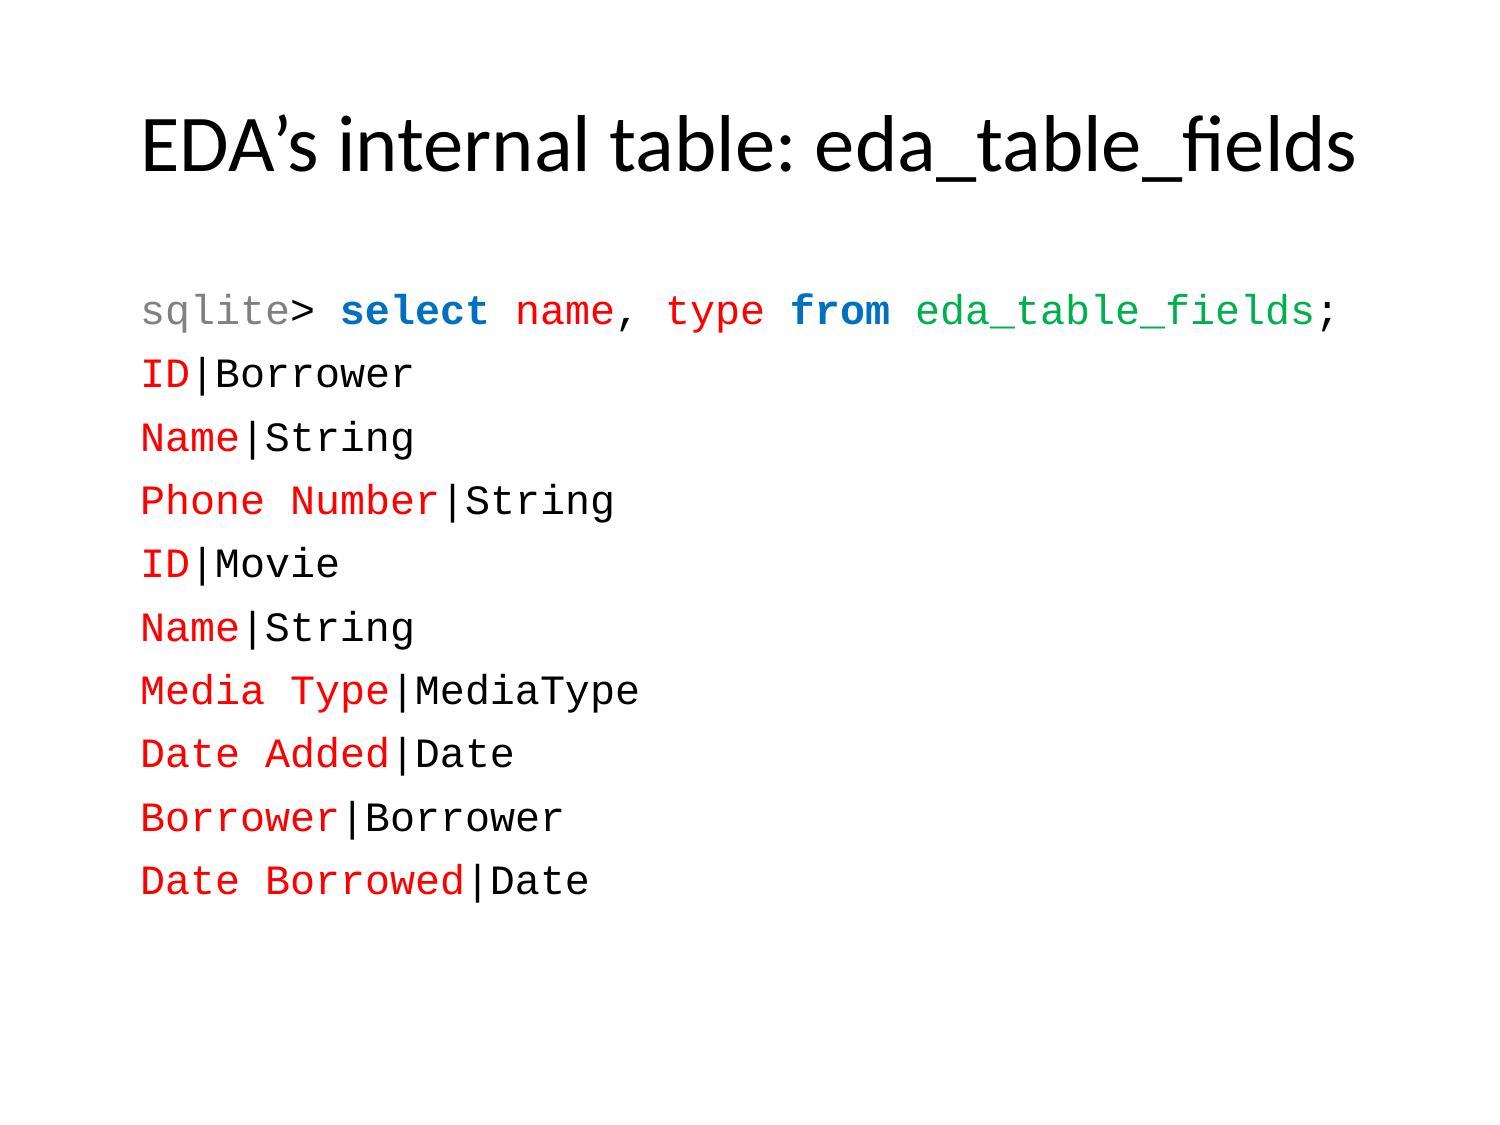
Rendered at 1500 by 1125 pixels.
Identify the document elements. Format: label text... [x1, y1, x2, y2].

list sqlite> select name, type from eda_table_fields; ID|Borrower Name|String Phone Number|String ID|Movie Name|String Media Type|MediaType Date Added|Date Borrower|Borrower Date Borrowed|Date [125, 275, 1413, 900]
title EDA’s internal table: eda_table_fields [75, 45, 1425, 233]
